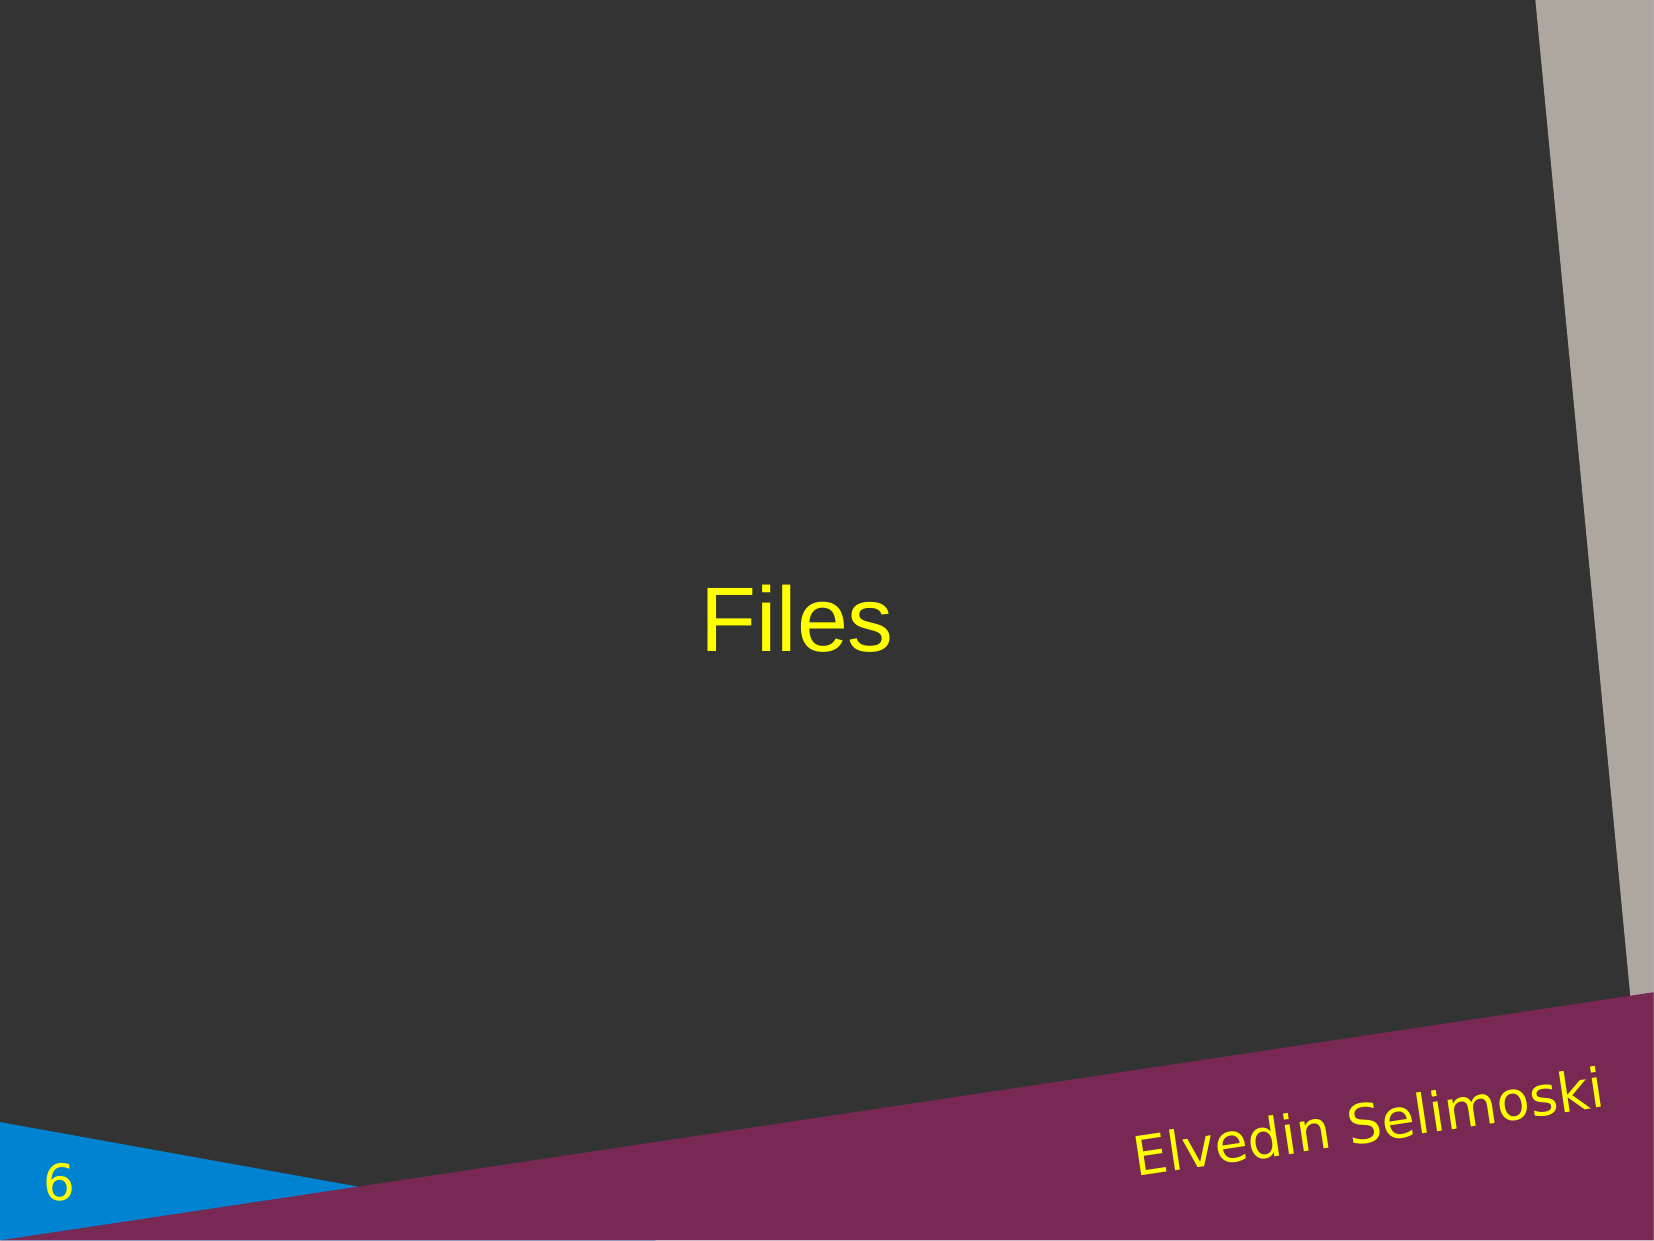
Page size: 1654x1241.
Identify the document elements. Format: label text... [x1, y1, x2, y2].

text_box Elvedin Selimoski [1052, 1015, 1629, 1239]
title Files [53, 407, 1542, 833]
